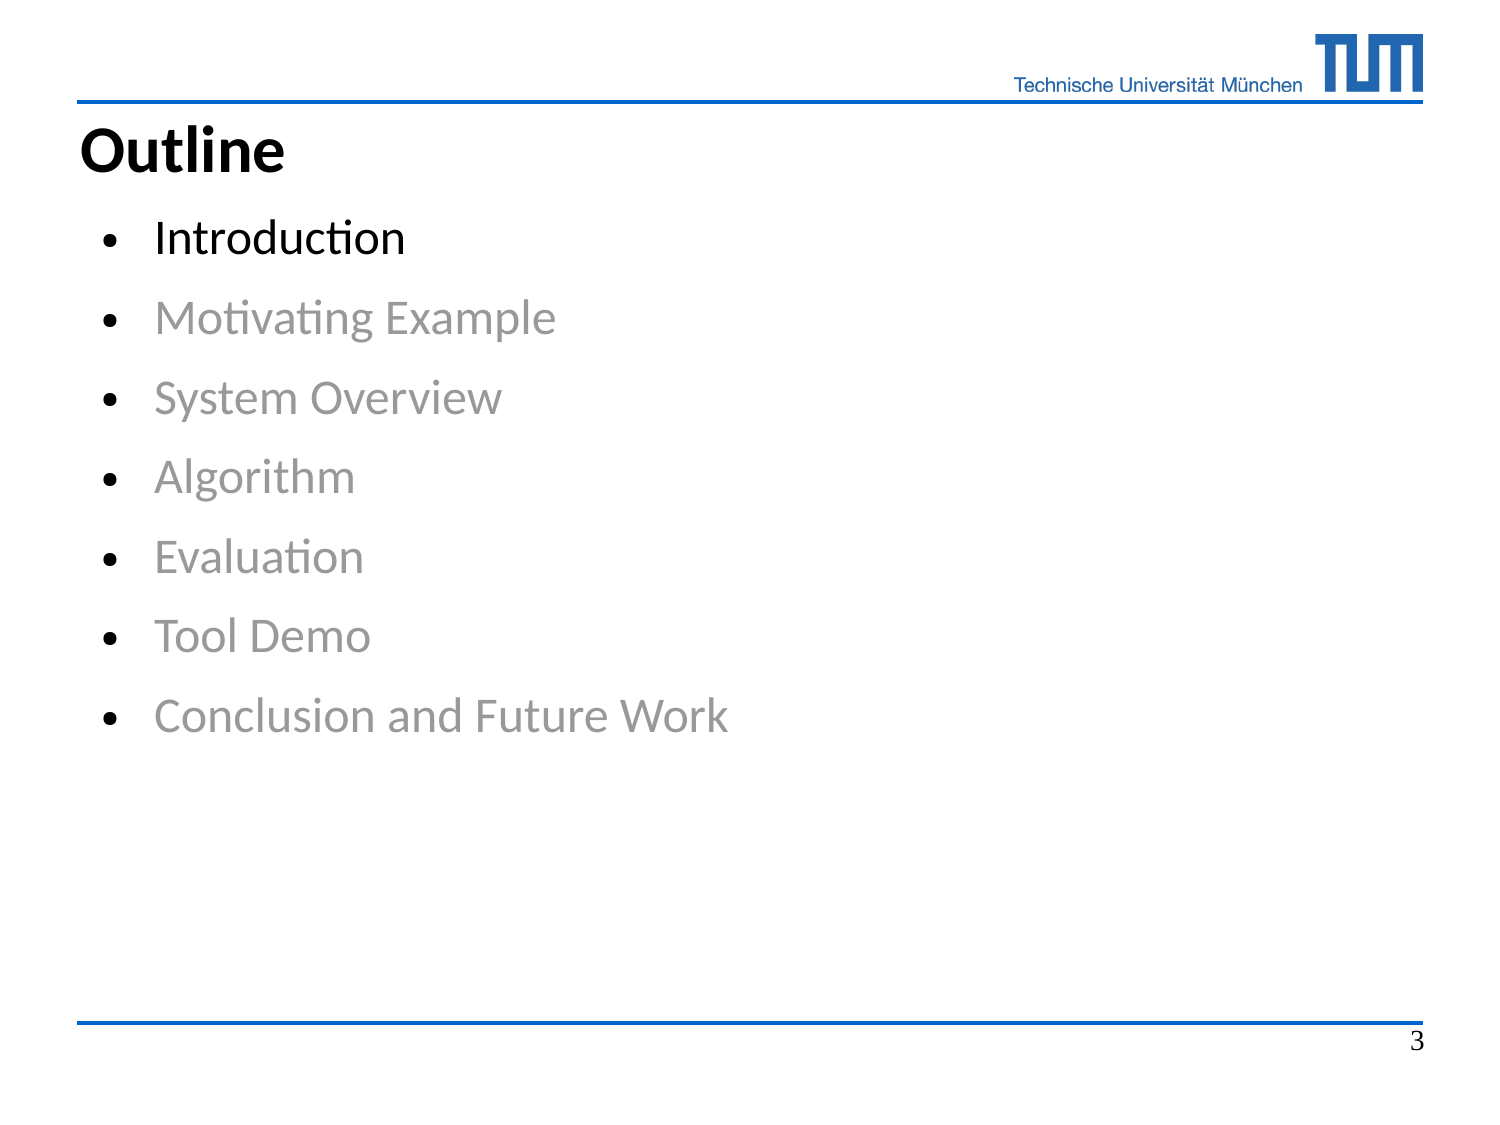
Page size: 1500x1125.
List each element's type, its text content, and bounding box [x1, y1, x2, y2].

picture [1014, 34, 1423, 92]
list Introduction Motivating Example System Overview Algorithm Evaluation Tool Demo Conclusion and Future Work [83, 217, 1420, 871]
title Outline [80, 112, 1419, 200]
